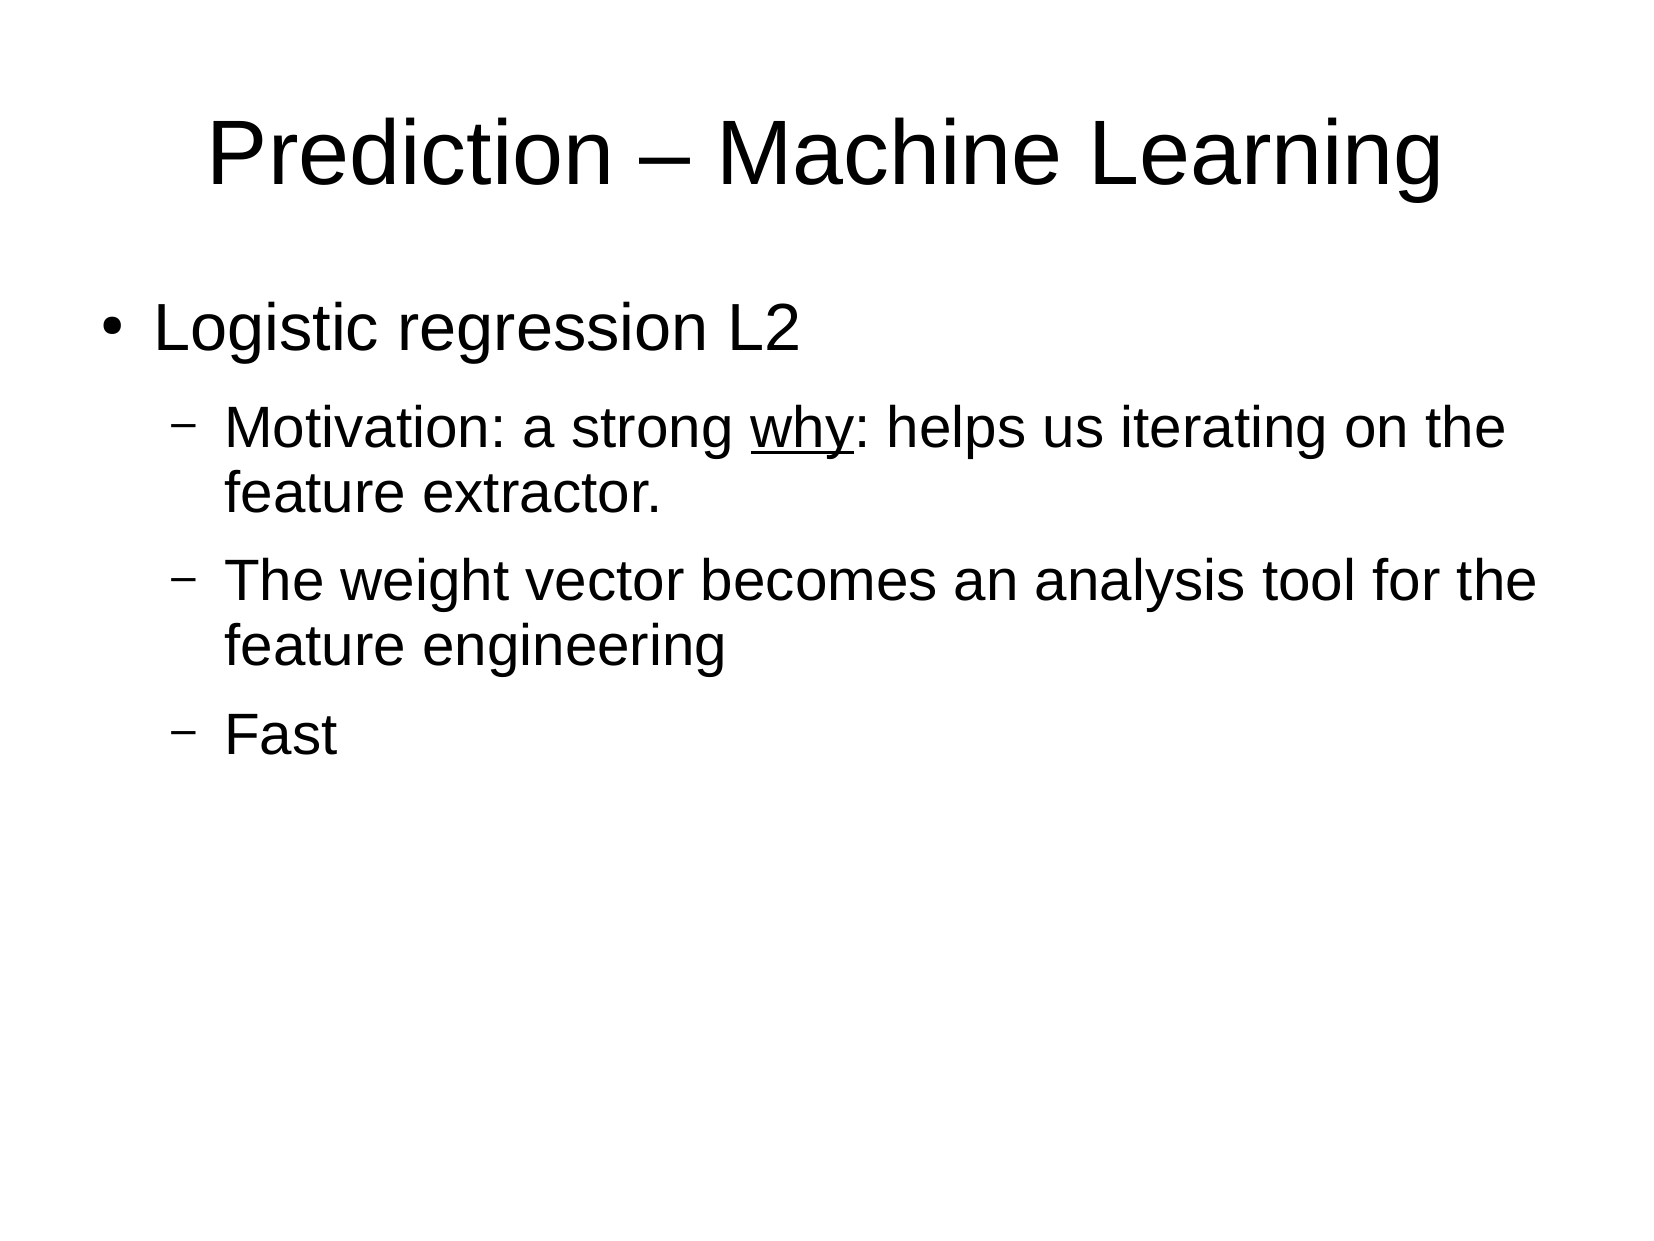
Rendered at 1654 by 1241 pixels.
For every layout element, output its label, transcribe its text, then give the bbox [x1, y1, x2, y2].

title Prediction – Machine Learning [82, 49, 1571, 257]
list Logistic regression L2 Motivation: a strong why: helps us iterating on the feature extractor. The weight vector becomes an analysis tool for the feature engineering Fast [82, 290, 1571, 1010]
